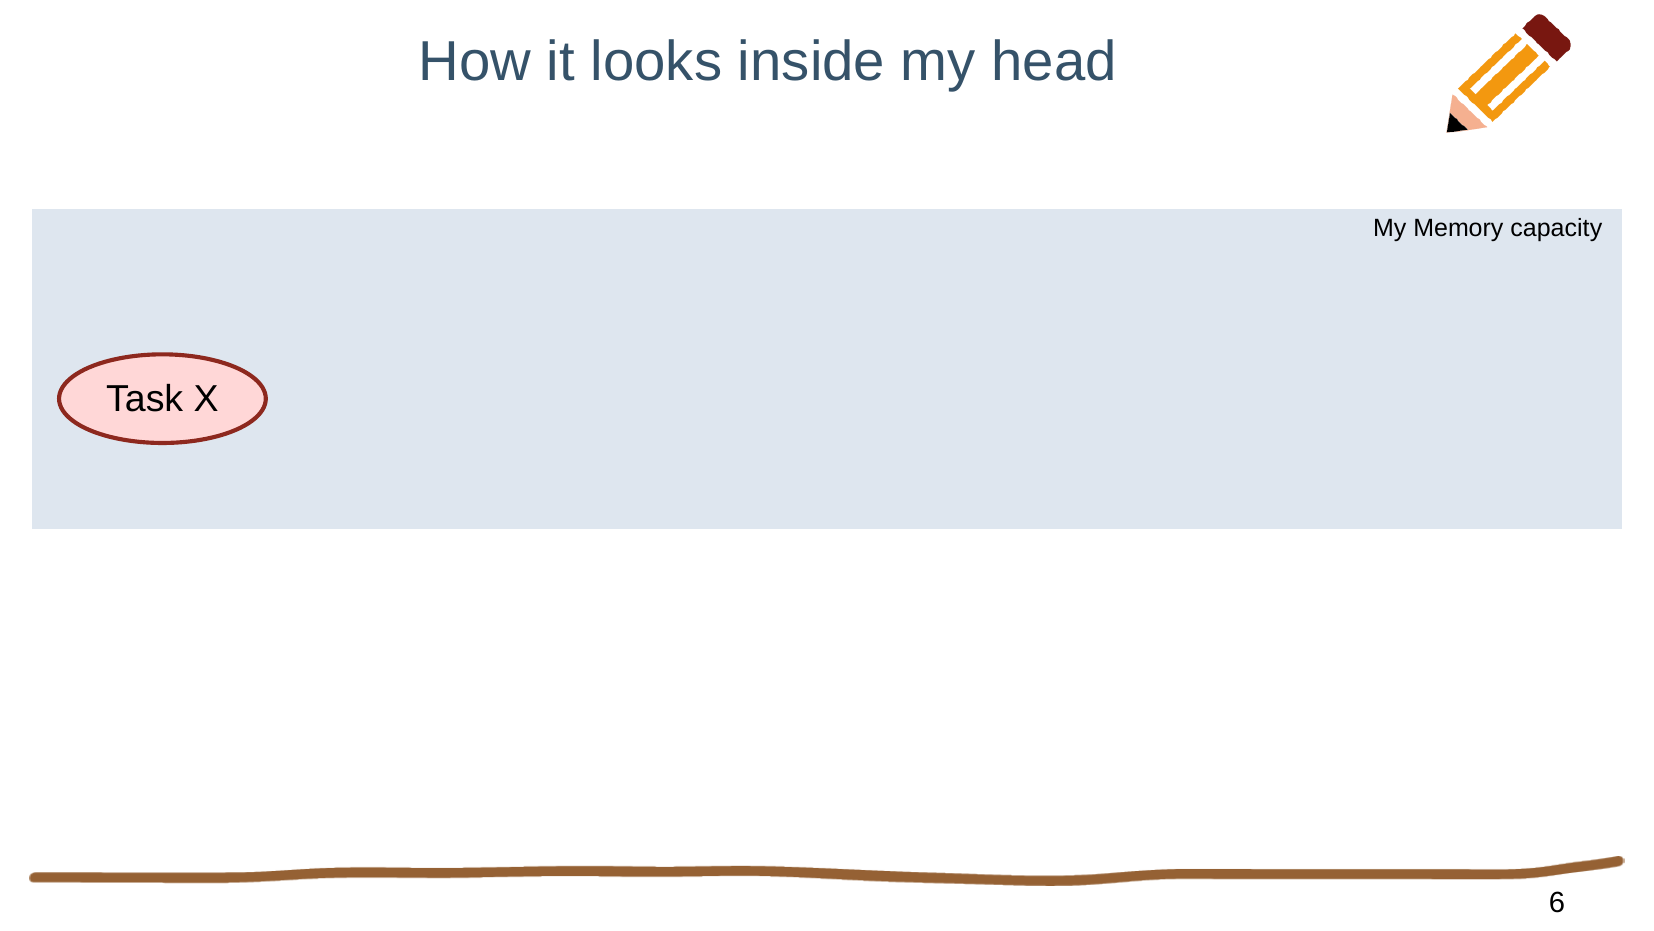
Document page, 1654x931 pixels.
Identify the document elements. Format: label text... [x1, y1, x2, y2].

text_box Task X [59, 354, 266, 443]
picture [1446, 14, 1571, 133]
text_box My Memory capacity [1358, 206, 1618, 250]
title How it looks inside my head [88, 29, 1447, 206]
text_box [29, 206, 1625, 532]
picture [29, 856, 1625, 886]
